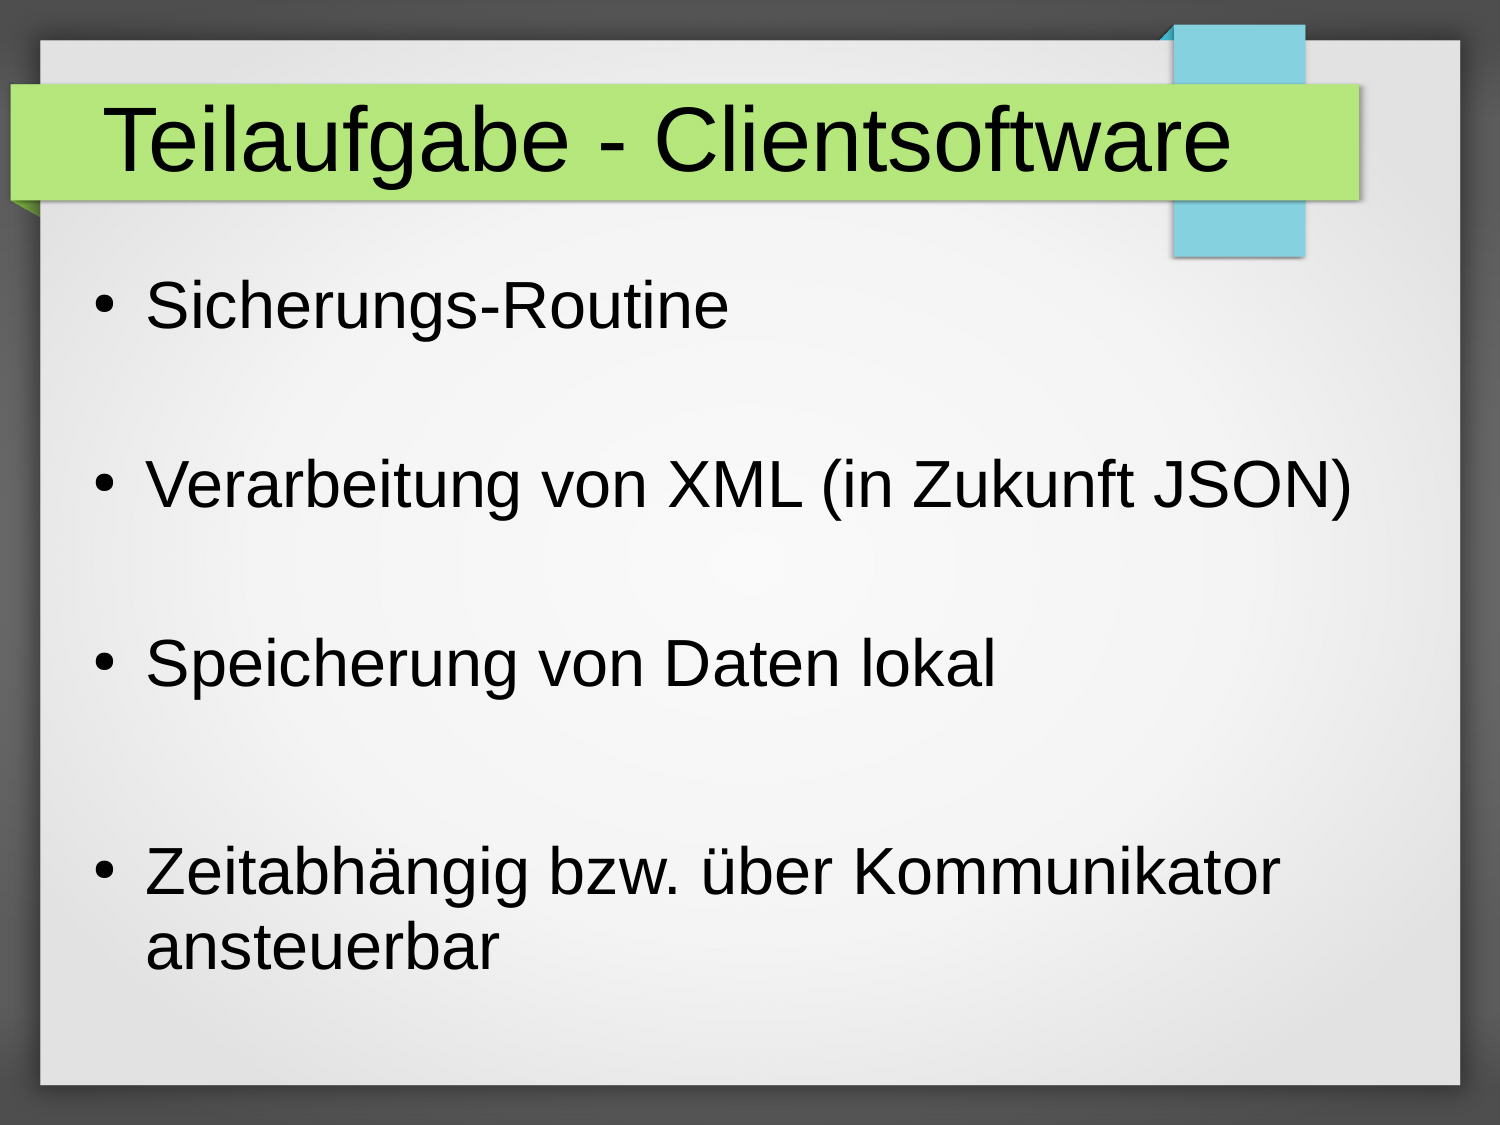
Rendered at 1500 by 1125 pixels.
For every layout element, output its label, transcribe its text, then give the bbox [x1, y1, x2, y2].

list Sicherungs-Routine Verarbeitung von XML (in Zukunft JSON) Speicherung von Daten lokal Zeitabhängig bzw. über Kommunikator ansteuerbar [75, 267, 1425, 980]
picture [0, 0, 1500, 1125]
title Teilaufgabe - Clientsoftware [92, 36, 1247, 242]
